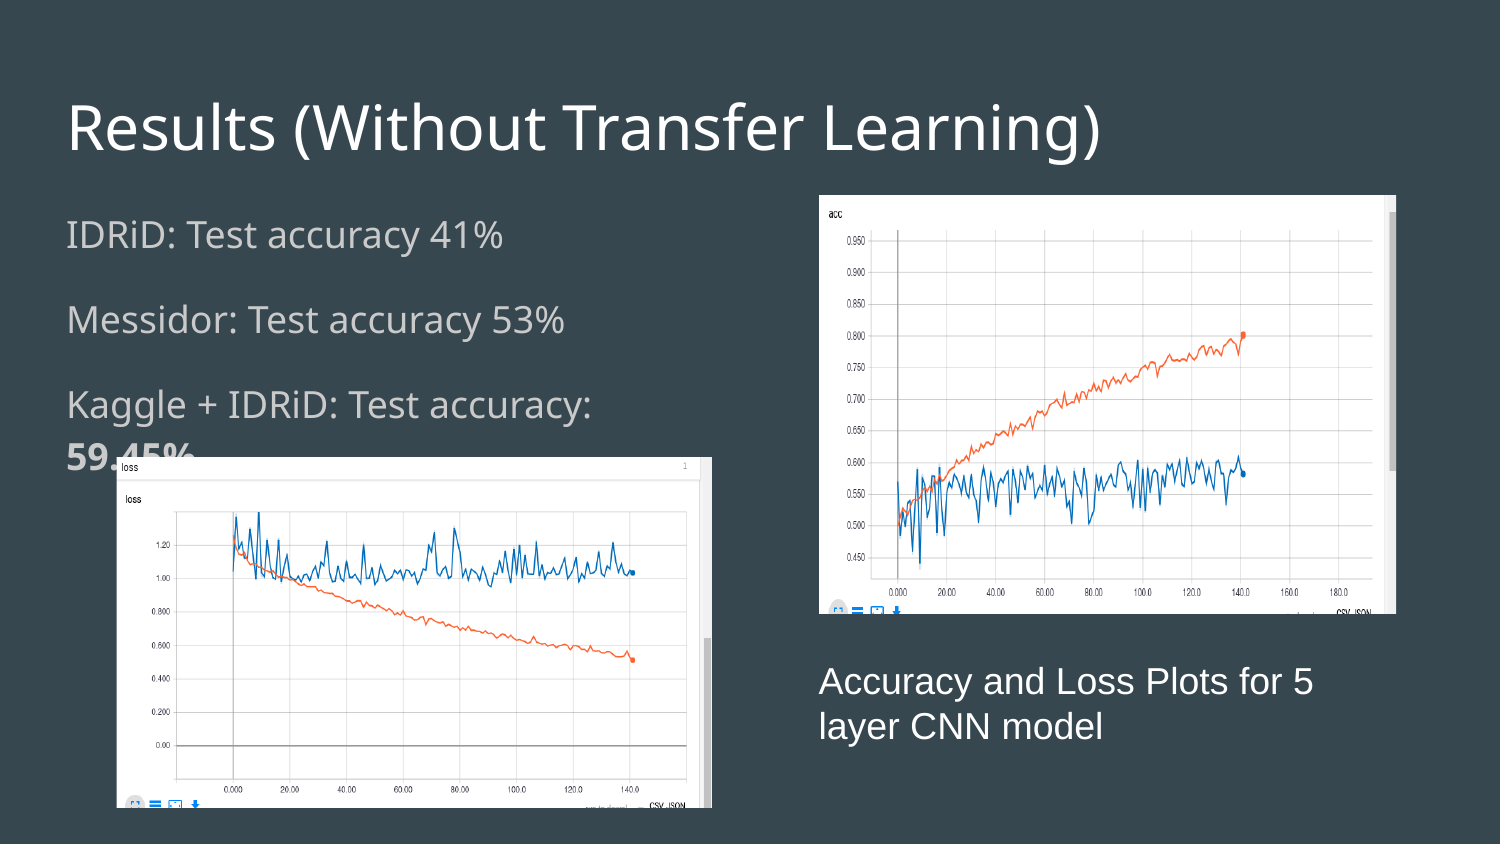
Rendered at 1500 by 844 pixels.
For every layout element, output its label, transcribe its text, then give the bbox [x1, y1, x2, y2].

title Results (Without Transfer Learning) [51, 72, 1449, 167]
picture [819, 195, 1397, 614]
picture [116, 457, 712, 808]
text_box Accuracy and Loss Plots for 5 layer CNN model [803, 641, 1412, 760]
list IDRiD: Test accuracy 41% Messidor: Test accuracy 53% Kaggle + IDRiD: Test accuracy: 59.45% [51, 189, 712, 478]
